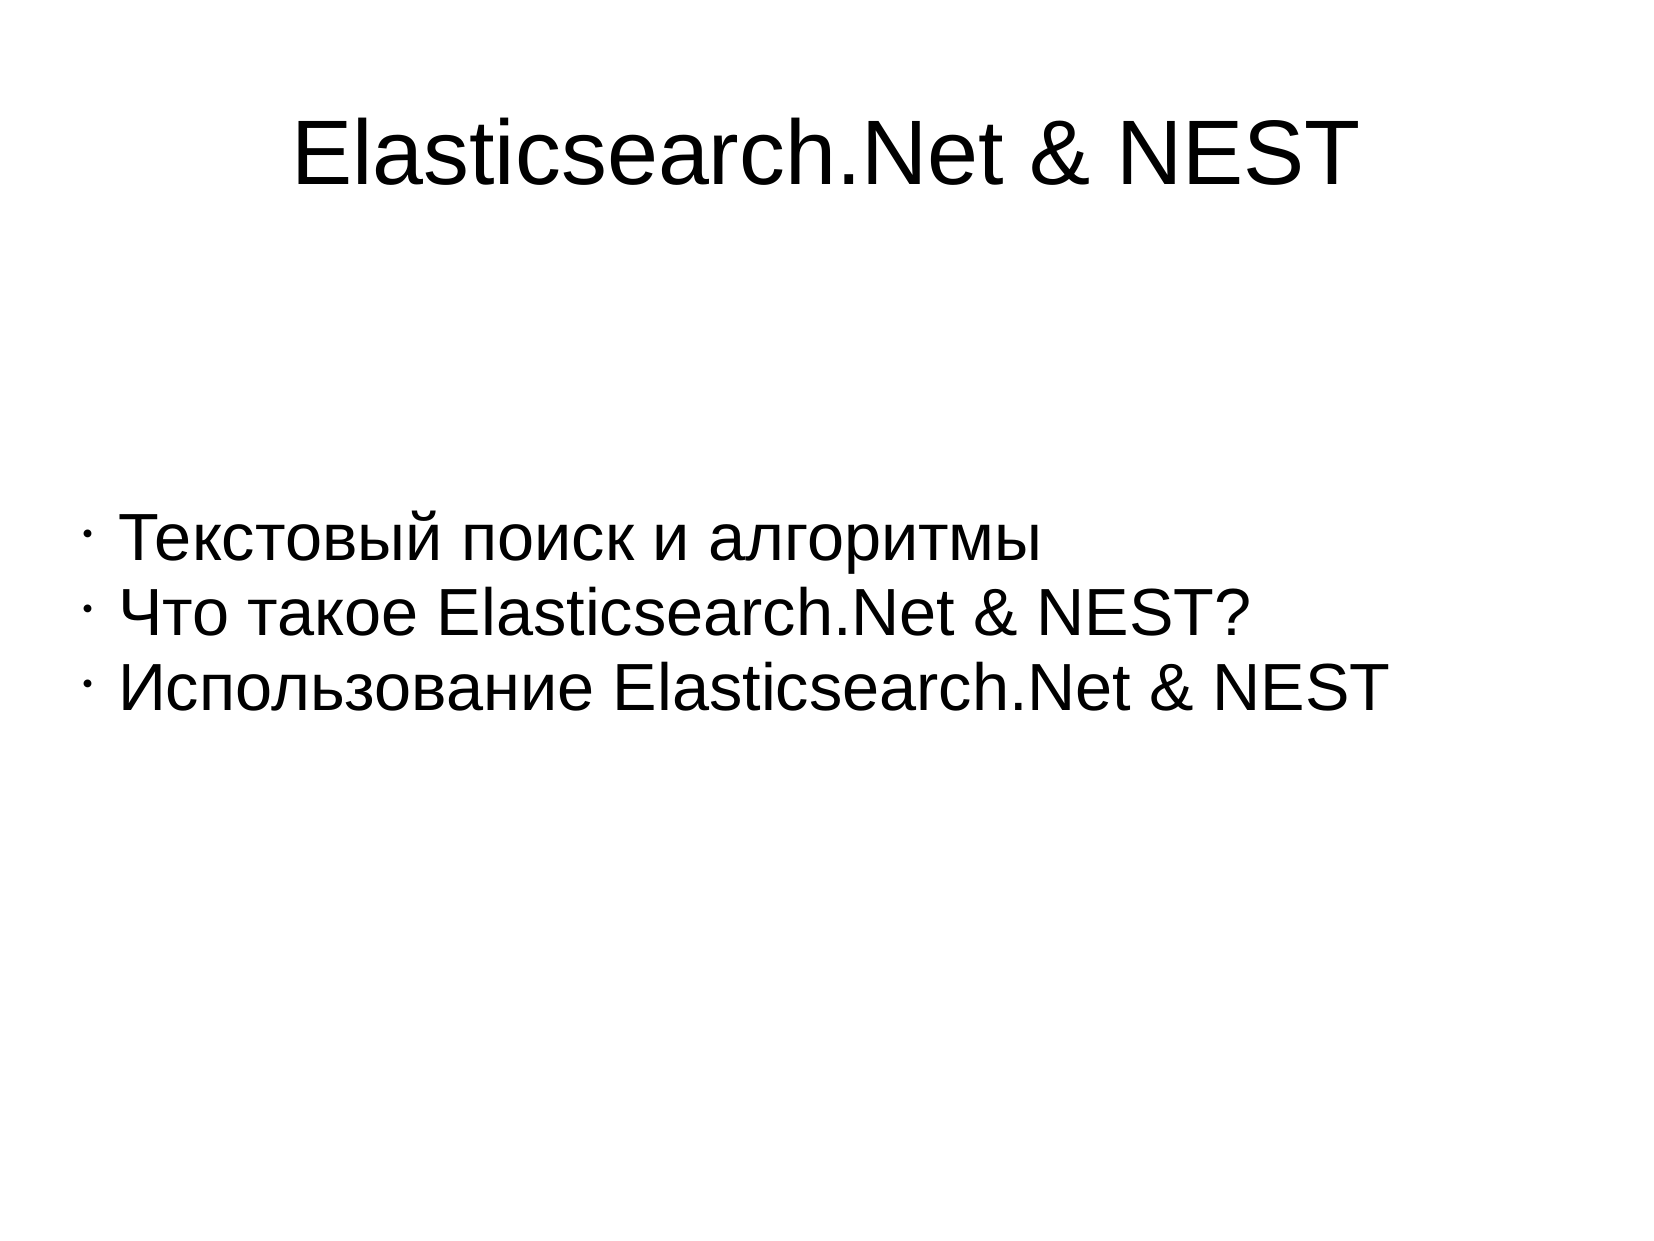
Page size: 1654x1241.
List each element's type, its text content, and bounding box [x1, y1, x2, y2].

subtitle Текстовый поиск и алгоритмы Что такое Elasticsearch.Net & NEST? Использование Elasticsearch.Net & NEST [82, 290, 1571, 1010]
title Elasticsearch.Net & NEST [82, 49, 1571, 257]
